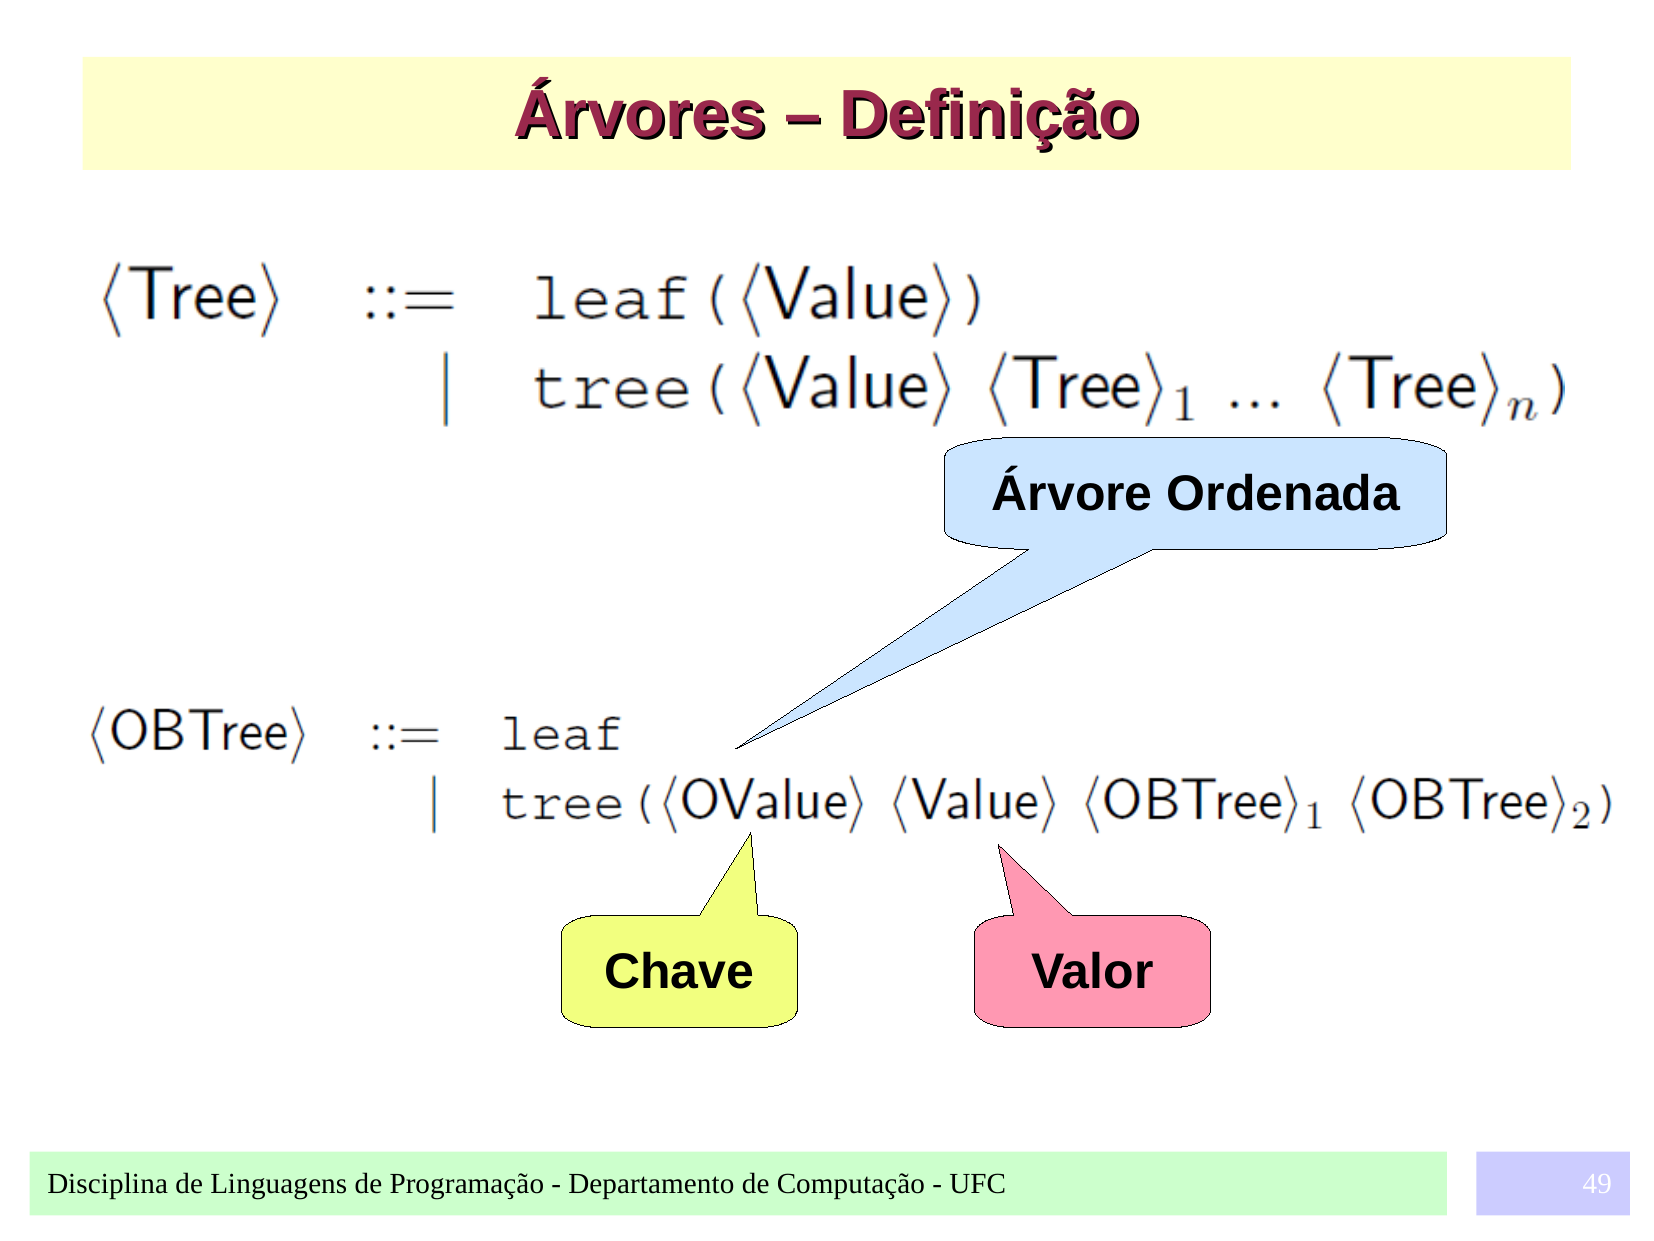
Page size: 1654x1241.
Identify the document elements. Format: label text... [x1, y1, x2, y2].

text_box Valor [974, 844, 1211, 1028]
title Árvores – Definição [82, 56, 1571, 170]
text_box Árvore Ordenada [735, 437, 1447, 749]
text_box Chave [561, 832, 798, 1028]
picture [88, 226, 1565, 431]
picture [76, 684, 1613, 846]
